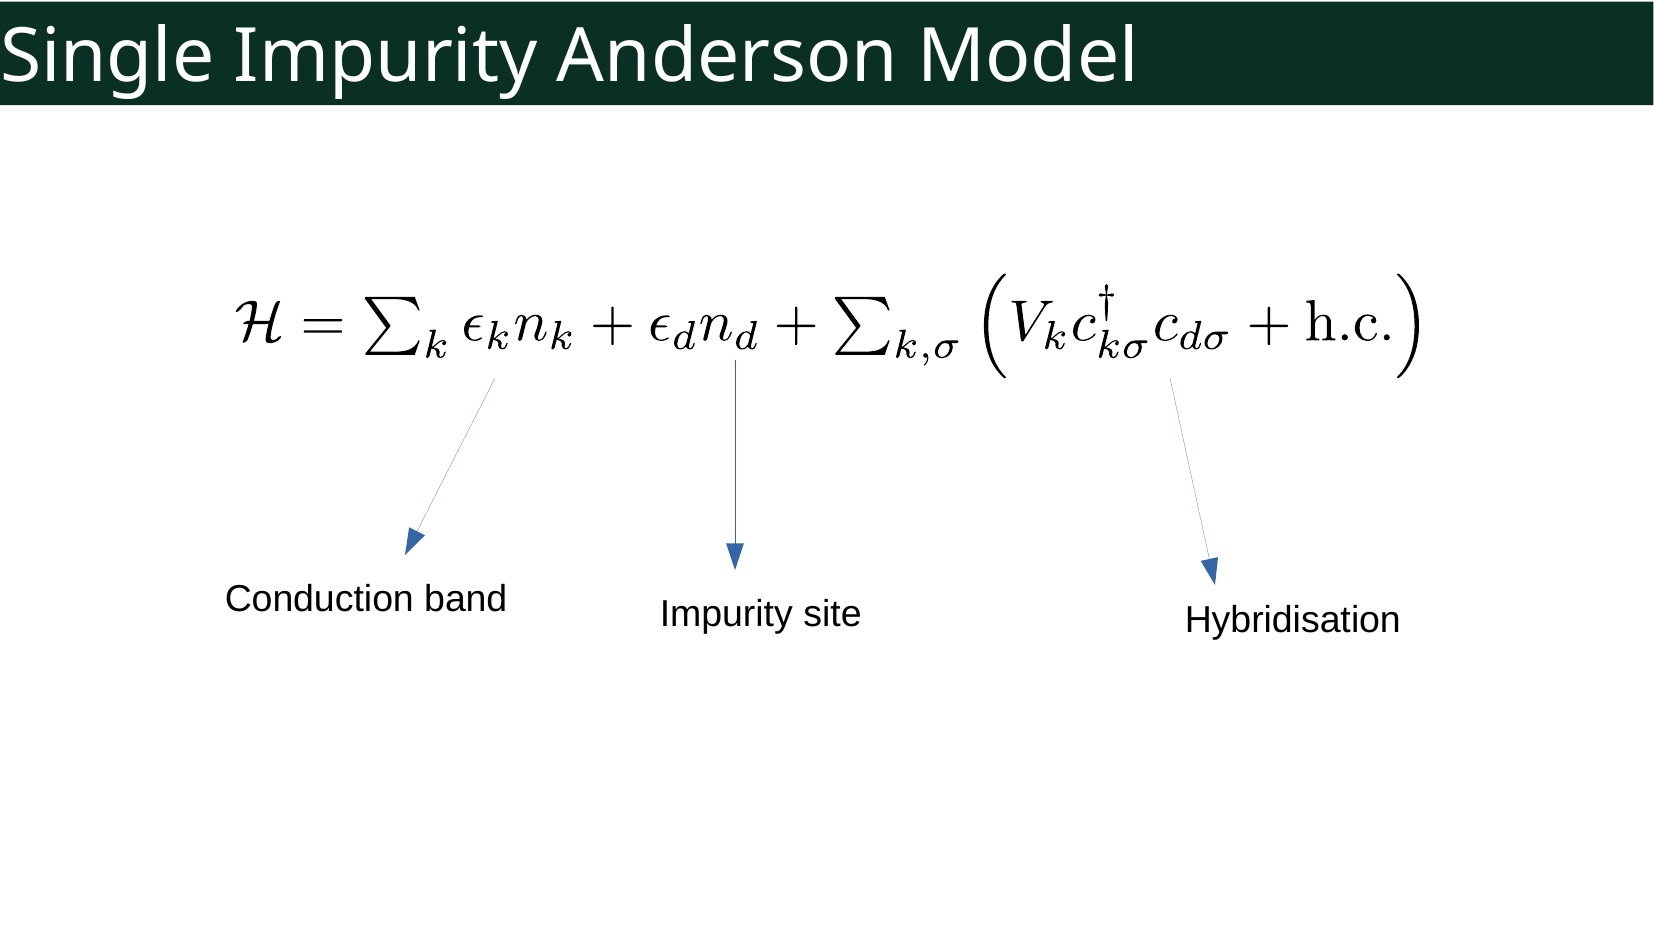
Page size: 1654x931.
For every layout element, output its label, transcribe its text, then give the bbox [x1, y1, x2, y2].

picture [234, 273, 1419, 379]
text_box Conduction band [210, 570, 556, 669]
text_box Impurity site [645, 585, 991, 684]
text_box Hybridisation [1170, 591, 1516, 691]
title Single Impurity Anderson Model [0, 1, 1654, 106]
